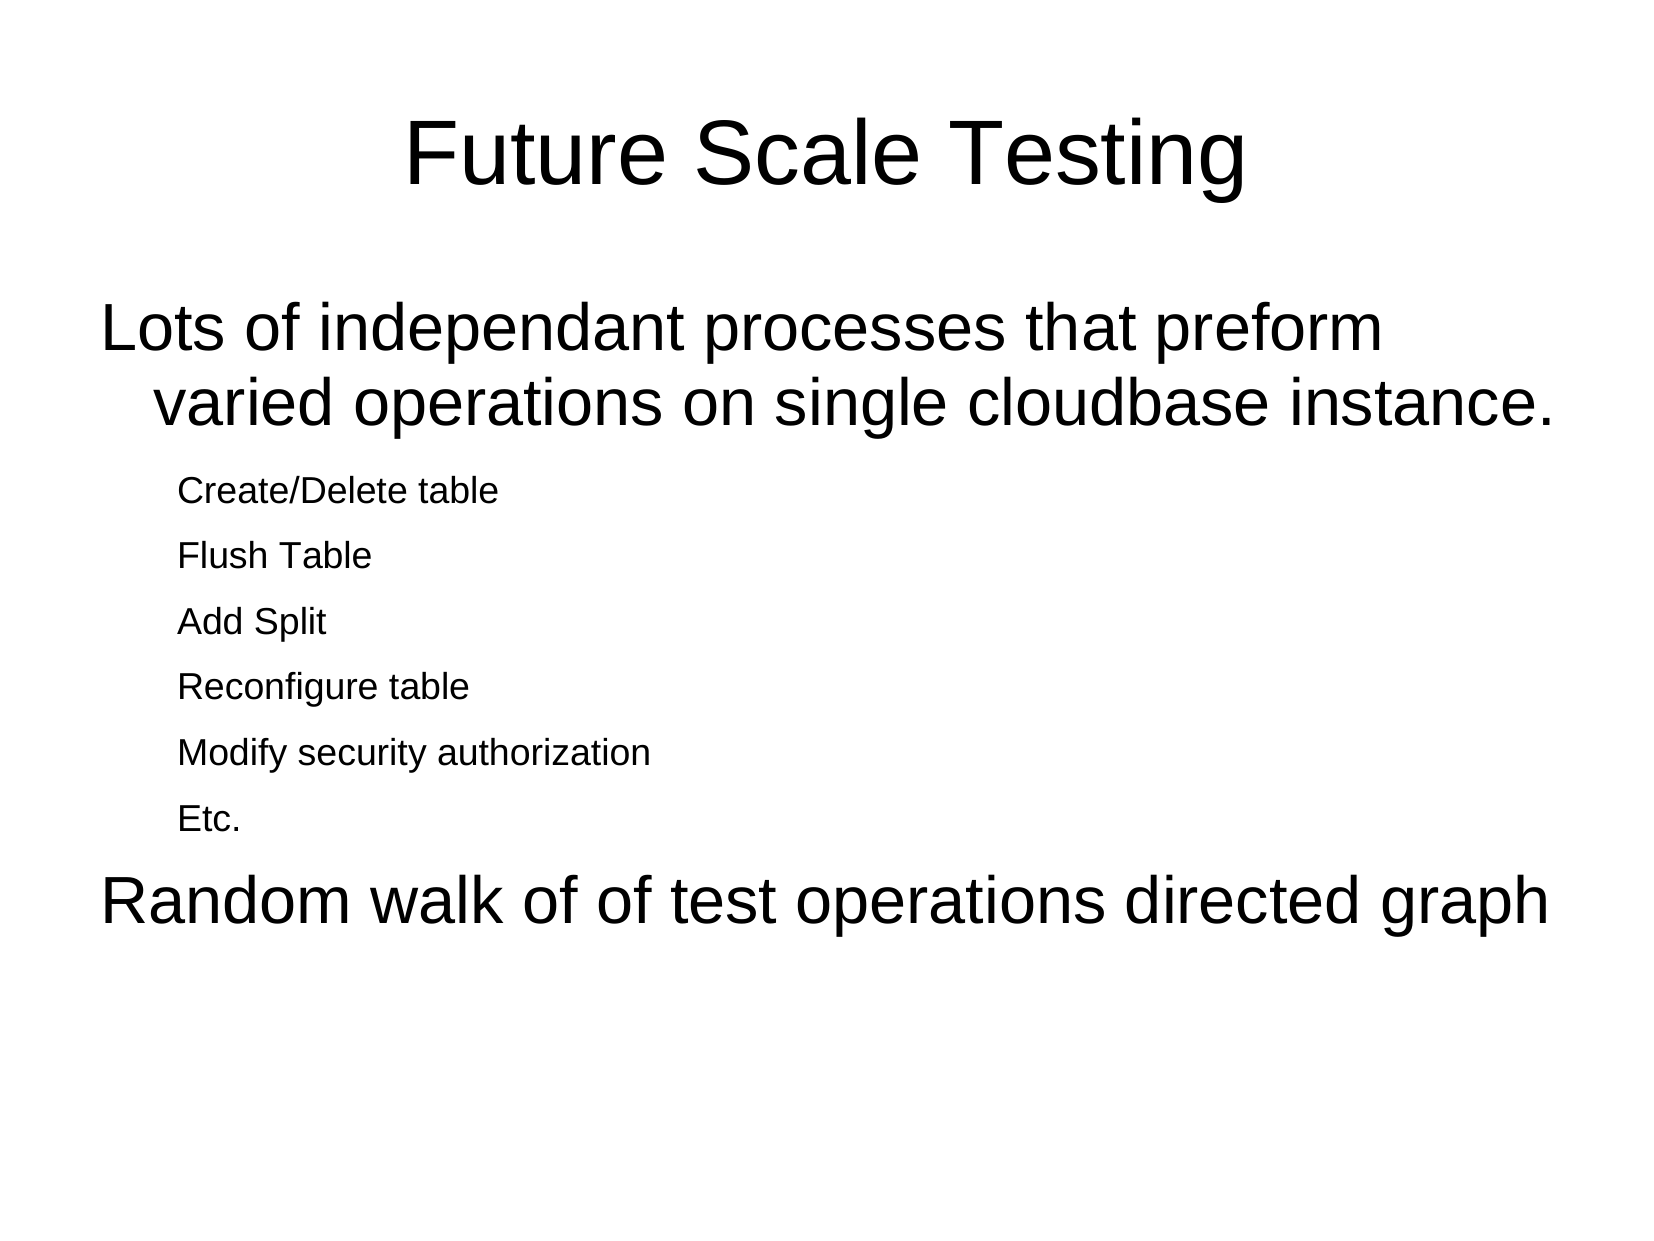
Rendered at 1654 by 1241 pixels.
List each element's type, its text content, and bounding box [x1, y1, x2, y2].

title Future Scale Testing [82, 49, 1571, 257]
list Lots of independant processes that preform varied operations on single cloudbase instance. Create/Delete table Flush Table Add Split Reconfigure table Modify security authorization Etc. Random walk of of test operations directed graph [82, 290, 1571, 1194]
